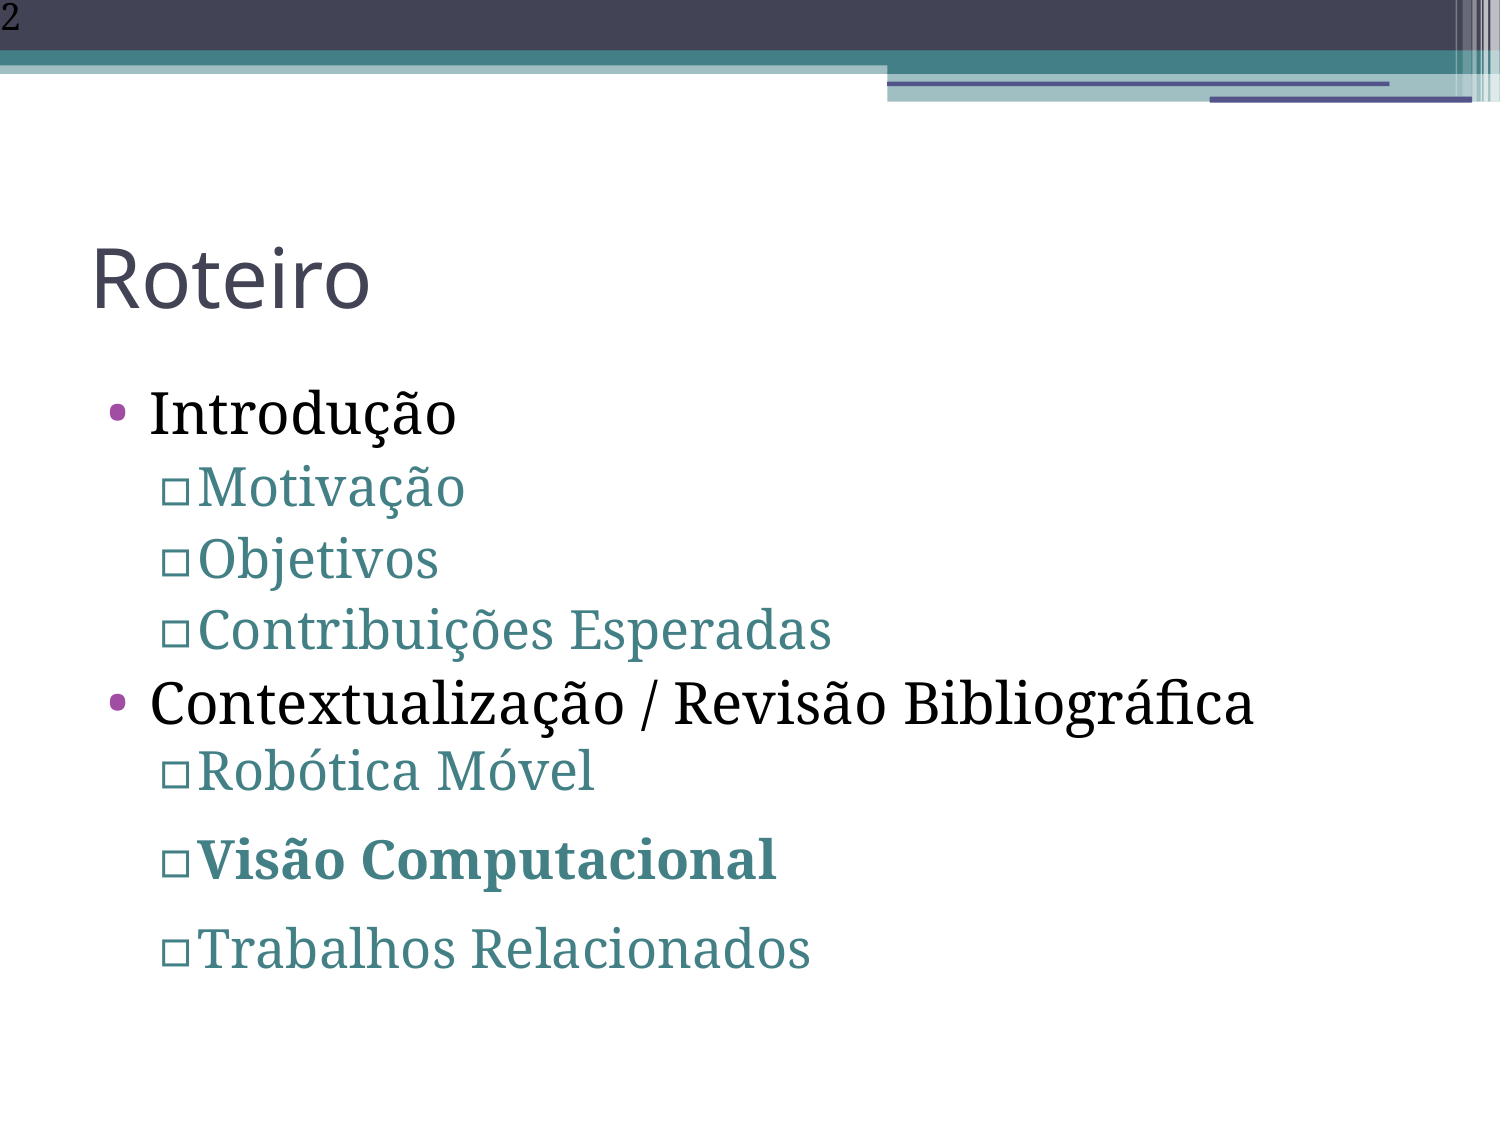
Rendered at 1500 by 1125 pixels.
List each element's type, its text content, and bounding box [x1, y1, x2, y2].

list Introdução Motivação Objetivos Contribuições Esperadas Contextualização / Revisão Bibliográfica Robótica Móvel Visão Computacional Trabalhos Relacionados [75, 368, 1425, 1079]
title Roteiro [75, 187, 1425, 363]
